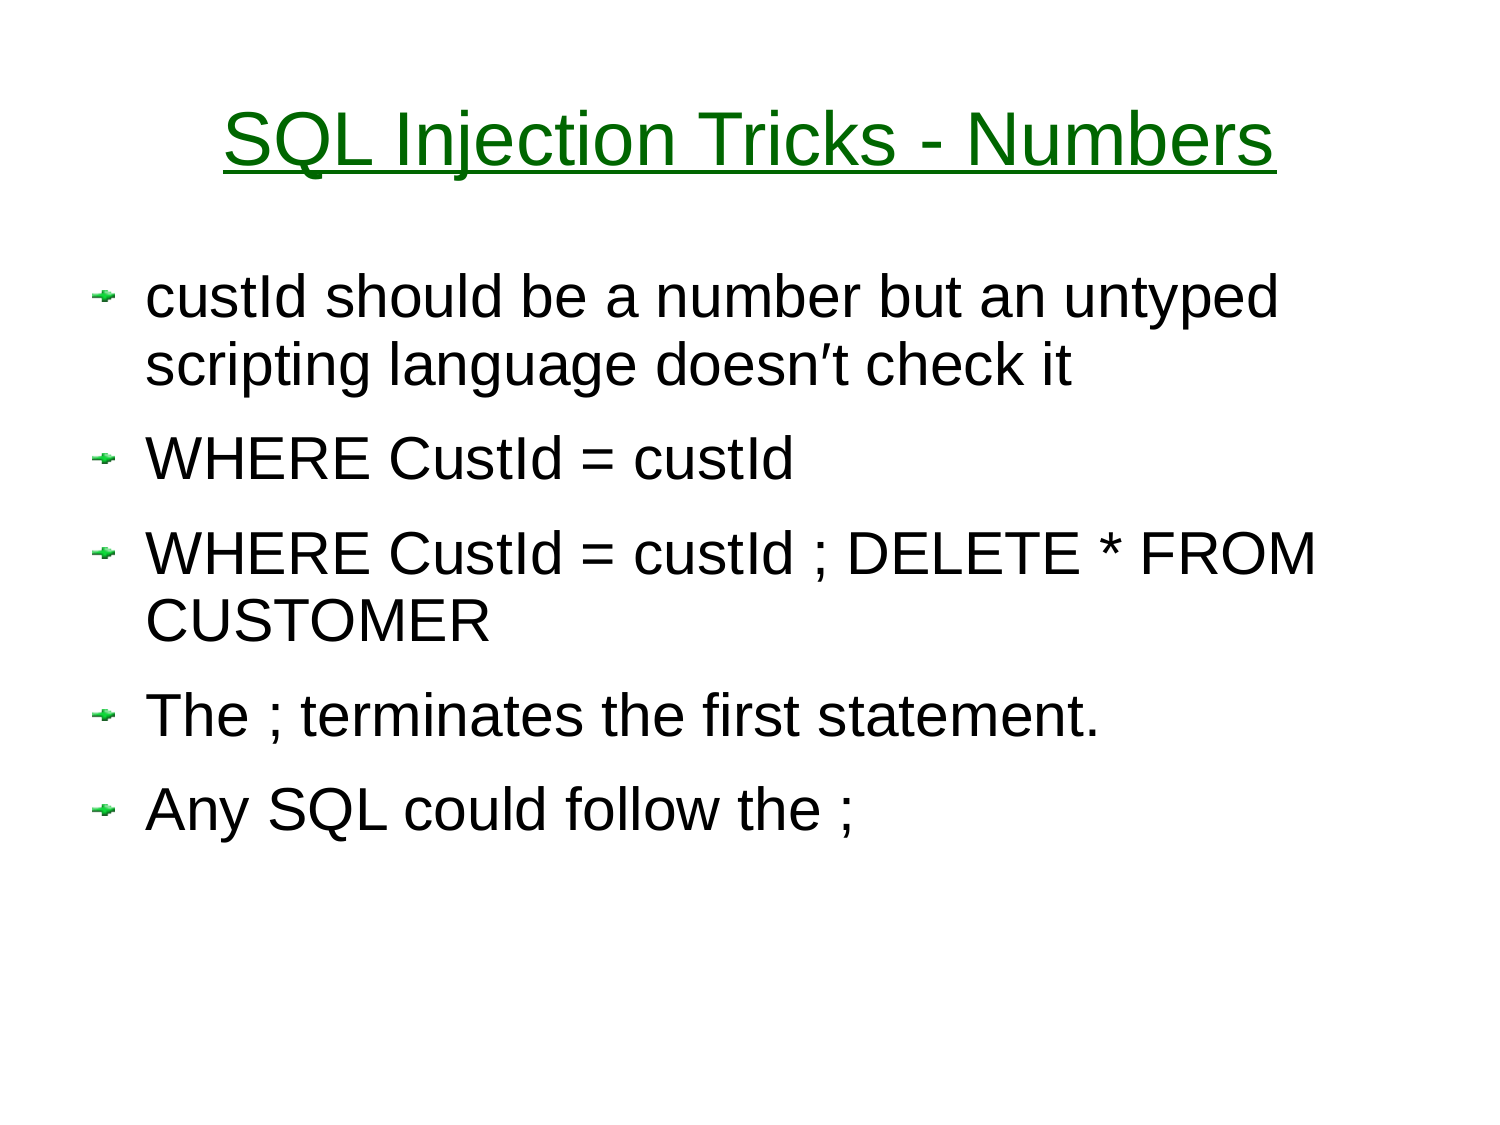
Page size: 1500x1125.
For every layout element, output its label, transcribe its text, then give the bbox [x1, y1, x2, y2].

title SQL Injection Tricks - Numbers [75, 45, 1425, 233]
list custId should be a number but an untyped scripting language doesn′t check it WHERE CustId = custId WHERE CustId = custId ; DELETE * FROM CUSTOMER The ; terminates the first statement. Any SQL could follow the ; [75, 262, 1425, 1006]
